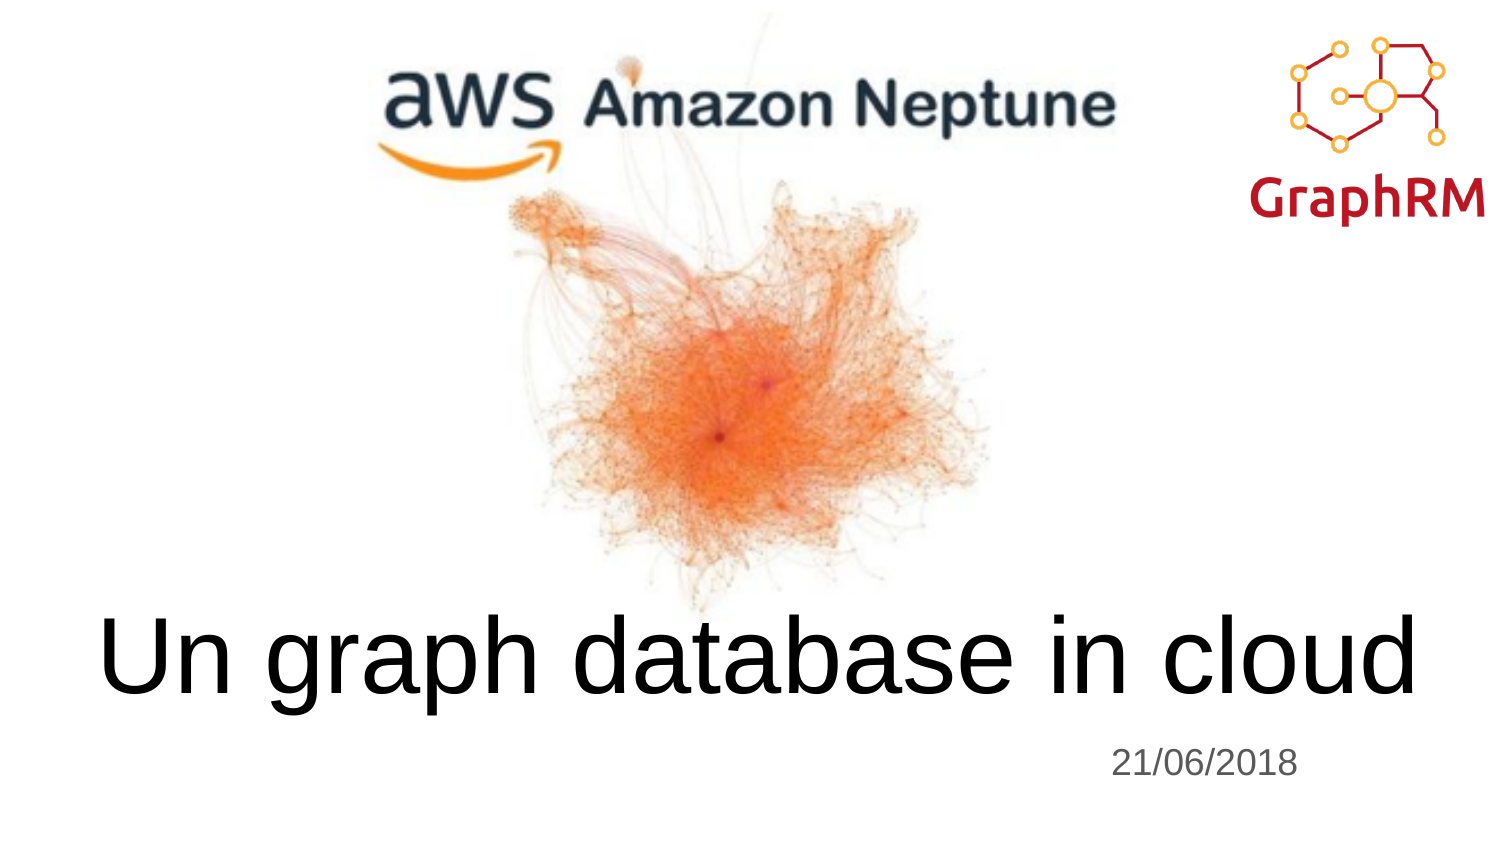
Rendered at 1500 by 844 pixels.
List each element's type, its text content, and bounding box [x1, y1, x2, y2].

subtitle 21/06/2018 [956, 722, 1453, 782]
title Un graph database in cloud [51, 429, 1449, 731]
picture [217, 0, 1500, 429]
